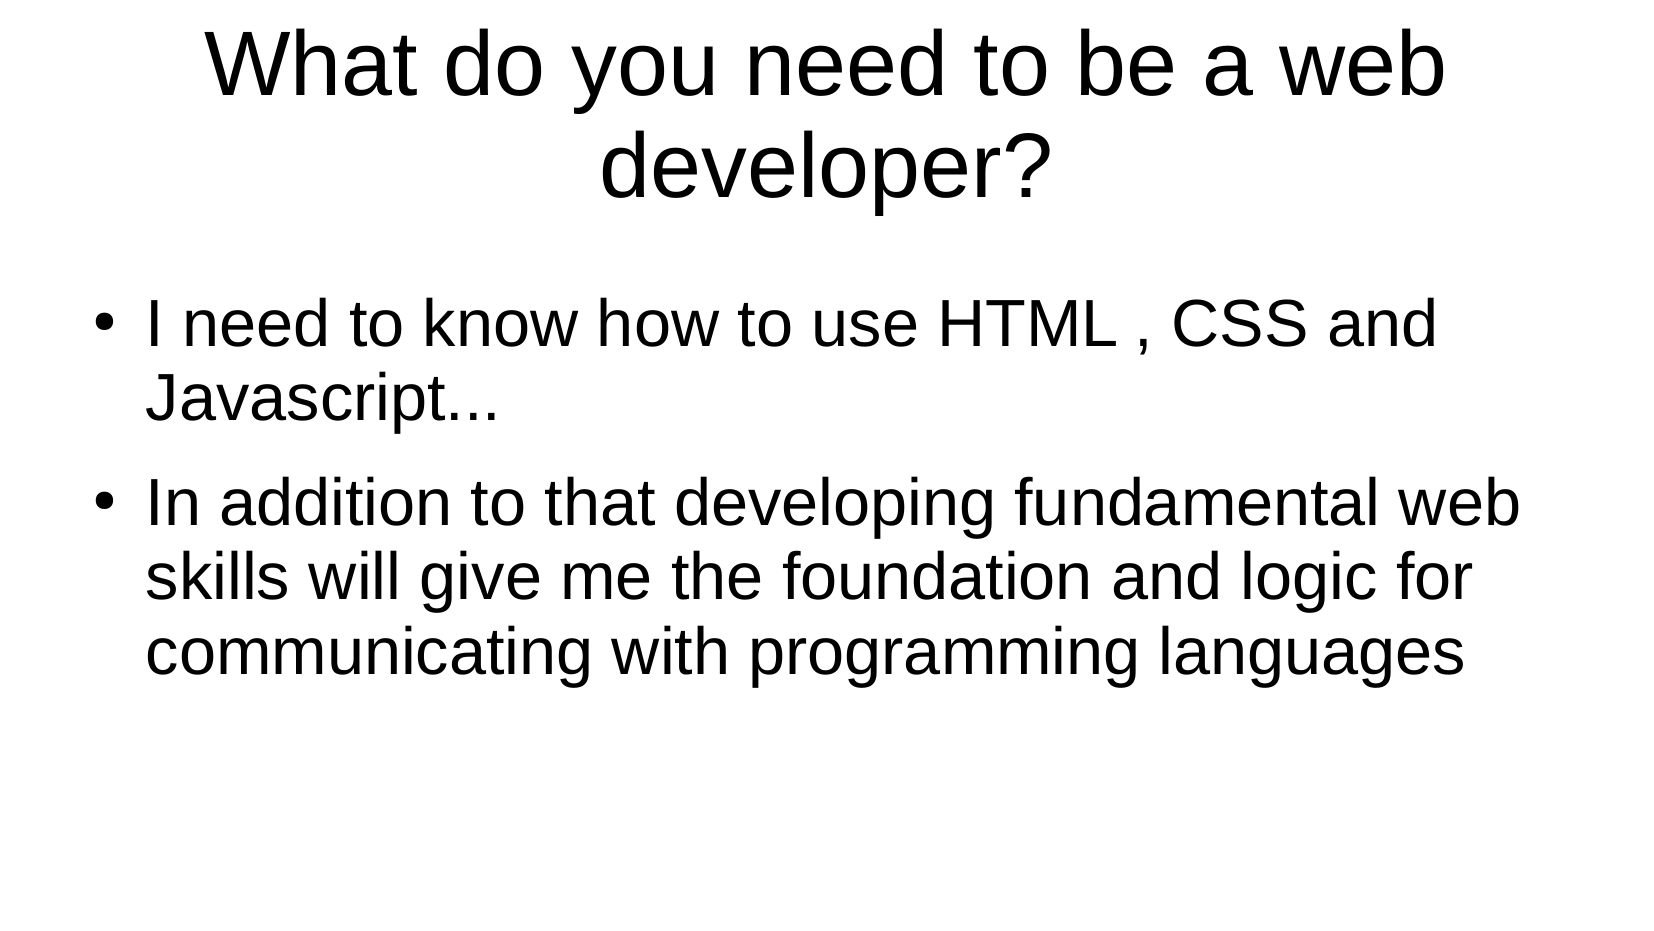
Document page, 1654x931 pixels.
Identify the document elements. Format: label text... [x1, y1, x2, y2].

list I need to know how to use HTML , CSS and Javascript... In addition to that developing fundamental web skills will give me the foundation and logic for communicating with programming languages [75, 285, 1564, 826]
title What do you need to be a web developer? [82, 12, 1571, 218]
